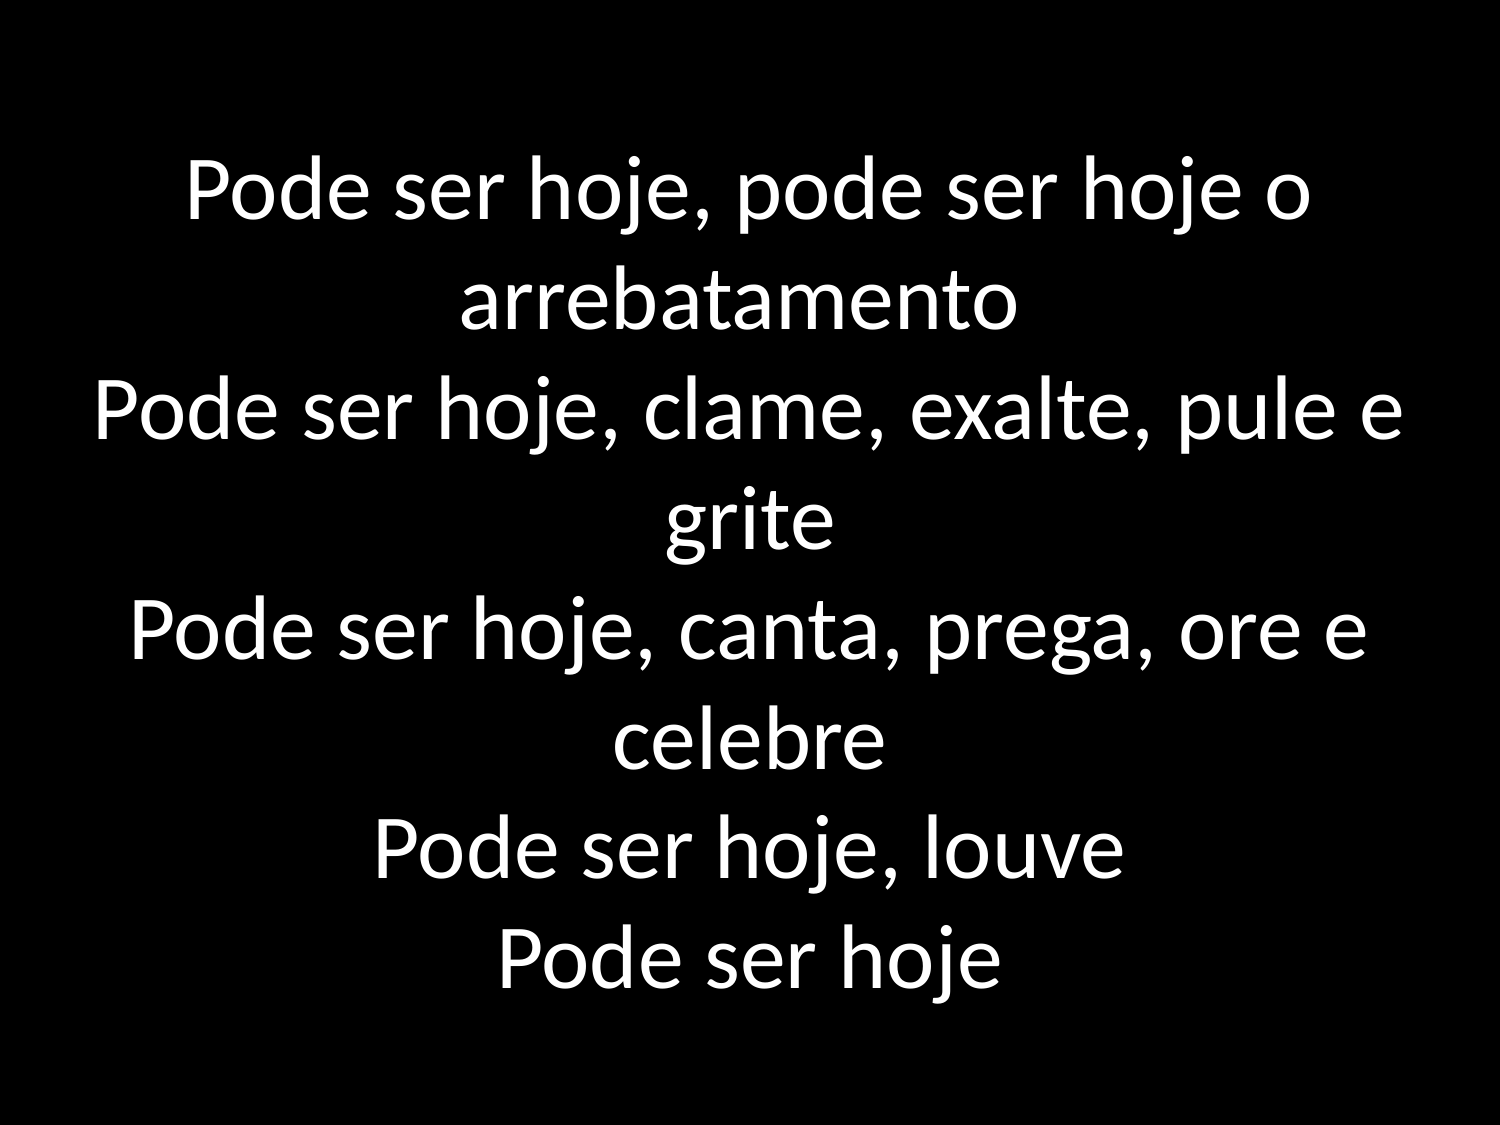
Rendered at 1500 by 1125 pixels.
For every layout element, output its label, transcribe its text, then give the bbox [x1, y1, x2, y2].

title Pode ser hoje, pode ser hoje o arrebatamento Pode ser hoje, clame, exalte, pule e grite Pode ser hoje, canta, prega, ore e celebre Pode ser hoje, louve Pode ser hoje [58, 45, 1442, 1090]
